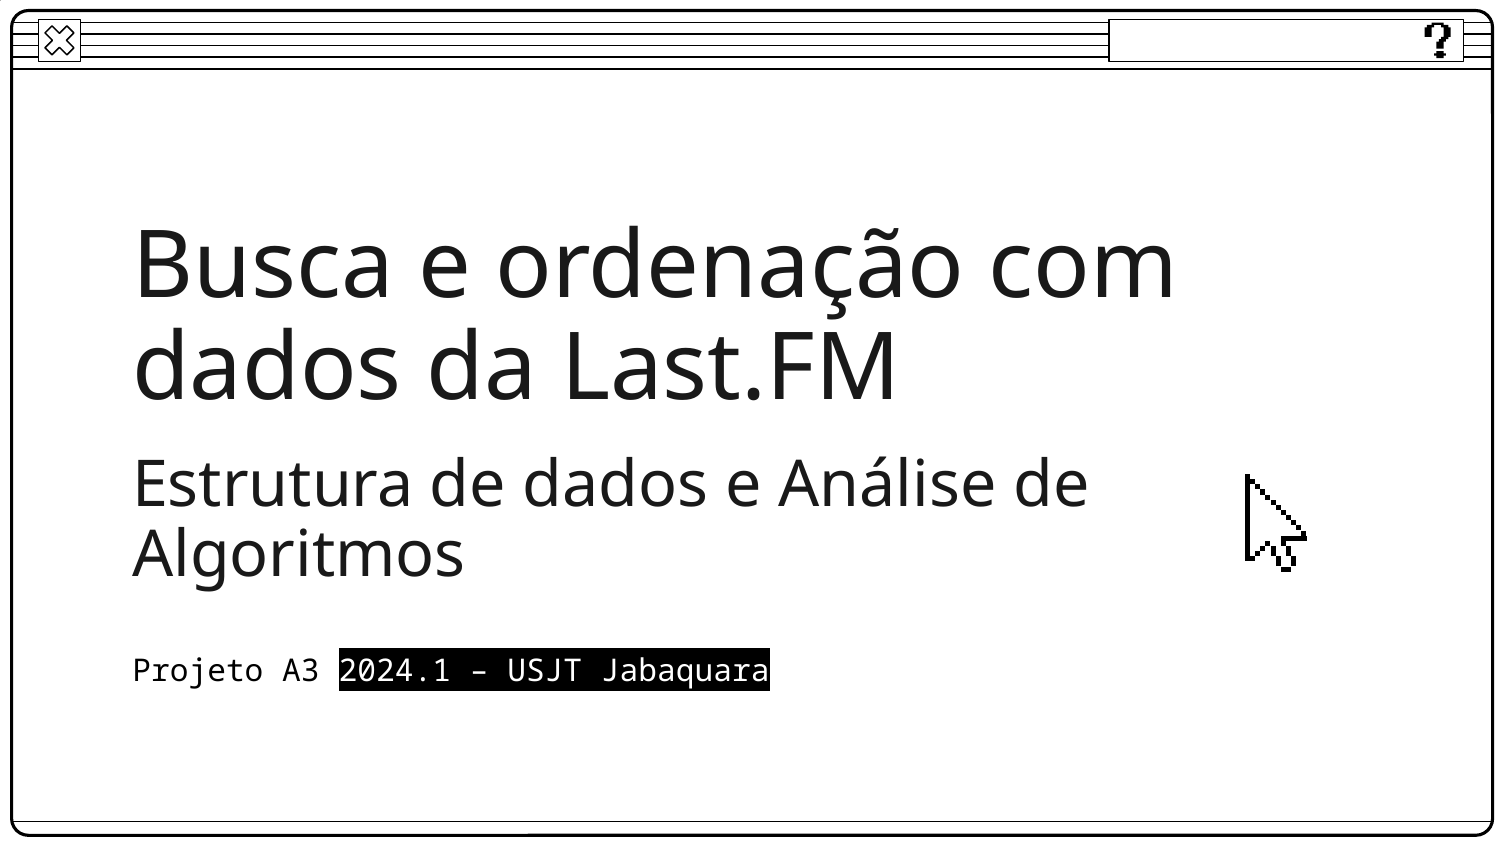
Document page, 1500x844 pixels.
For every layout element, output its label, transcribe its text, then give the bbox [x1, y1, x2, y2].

title Busca e ordenação com dados da Last.FM Estrutura de dados e Análise de Algoritmos [117, 154, 1383, 648]
subtitle Projeto A3 2024.1 – USJT Jabaquara [117, 648, 1383, 690]
text_box [1244, 473, 1307, 572]
